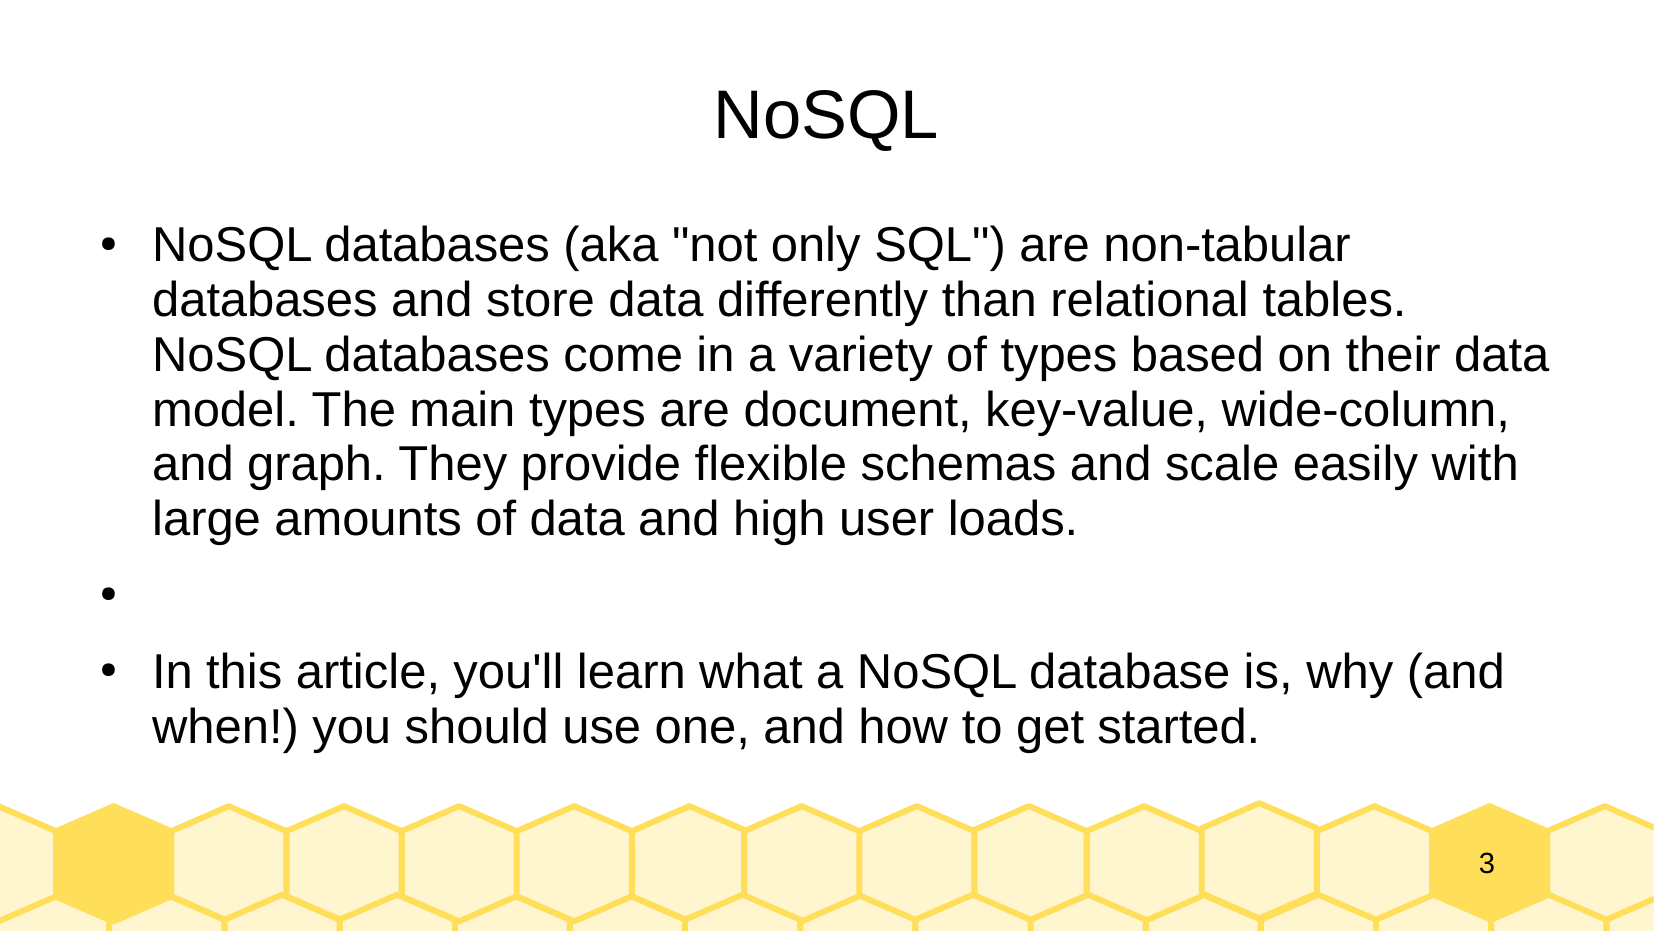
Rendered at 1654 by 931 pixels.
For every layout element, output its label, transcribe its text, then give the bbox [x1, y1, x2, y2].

title NoSQL [82, 37, 1571, 193]
list NoSQL databases (aka "not only SQL") are non-tabular databases and store data differently than relational tables. NoSQL databases come in a variety of types based on their data model. The main types are document, key-value, wide-column, and graph. They provide flexible schemas and scale easily with large amounts of data and high user loads. In this article, you'll learn what a NoSQL database is, why (and when!) you should use one, and how to get started. [82, 217, 1571, 758]
